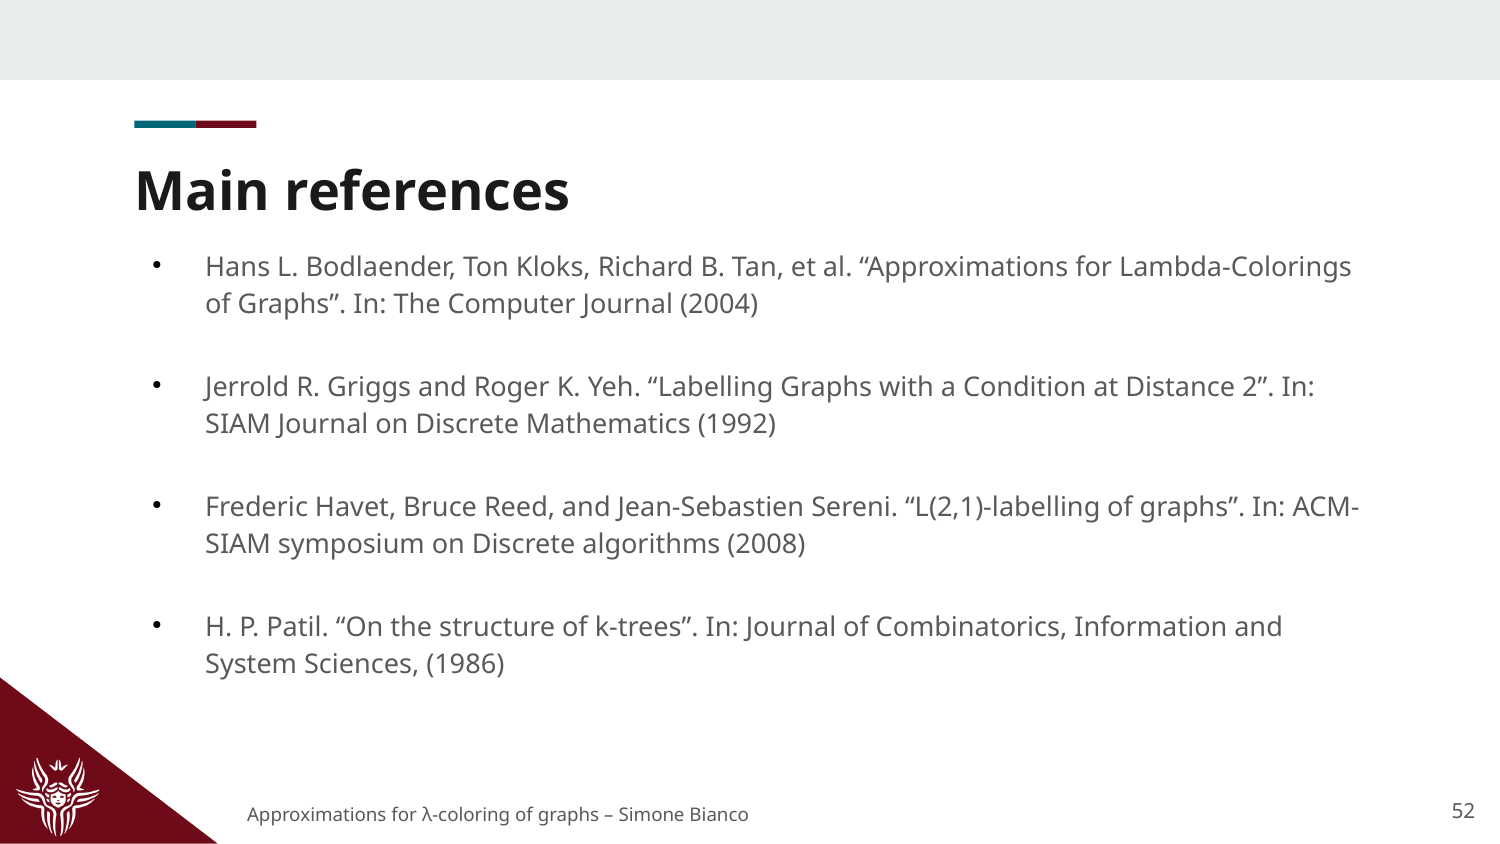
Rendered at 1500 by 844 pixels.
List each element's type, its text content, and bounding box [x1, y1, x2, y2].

list Hans L. Bodlaender, Ton Kloks, Richard B. Tan, et al. “Approximations for Lambda-Colorings of Graphs”. In: The Computer Journal (2004) Jerrold R. Griggs and Roger K. Yeh. “Labelling Graphs with a Condition at Distance 2”. In: SIAM Journal on Discrete Mathematics (1992) Frederic Havet, Bruce Reed, and Jean-Sebastien Sereni. “L(2,1)-labelling of graphs”. In: ACM-SIAM symposium on Discrete algorithms (2008) H. P. Patil. “On the structure of k-trees”. In: Journal of Combinatorics, Information and System Sciences, (1986) [119, 229, 1381, 844]
title Main references [119, 141, 1381, 229]
text_box Approximations for λ-coloring of graphs – Simone Bianco [232, 783, 1193, 839]
picture [16, 758, 100, 839]
slide_number <number> [1400, 779, 1491, 844]
